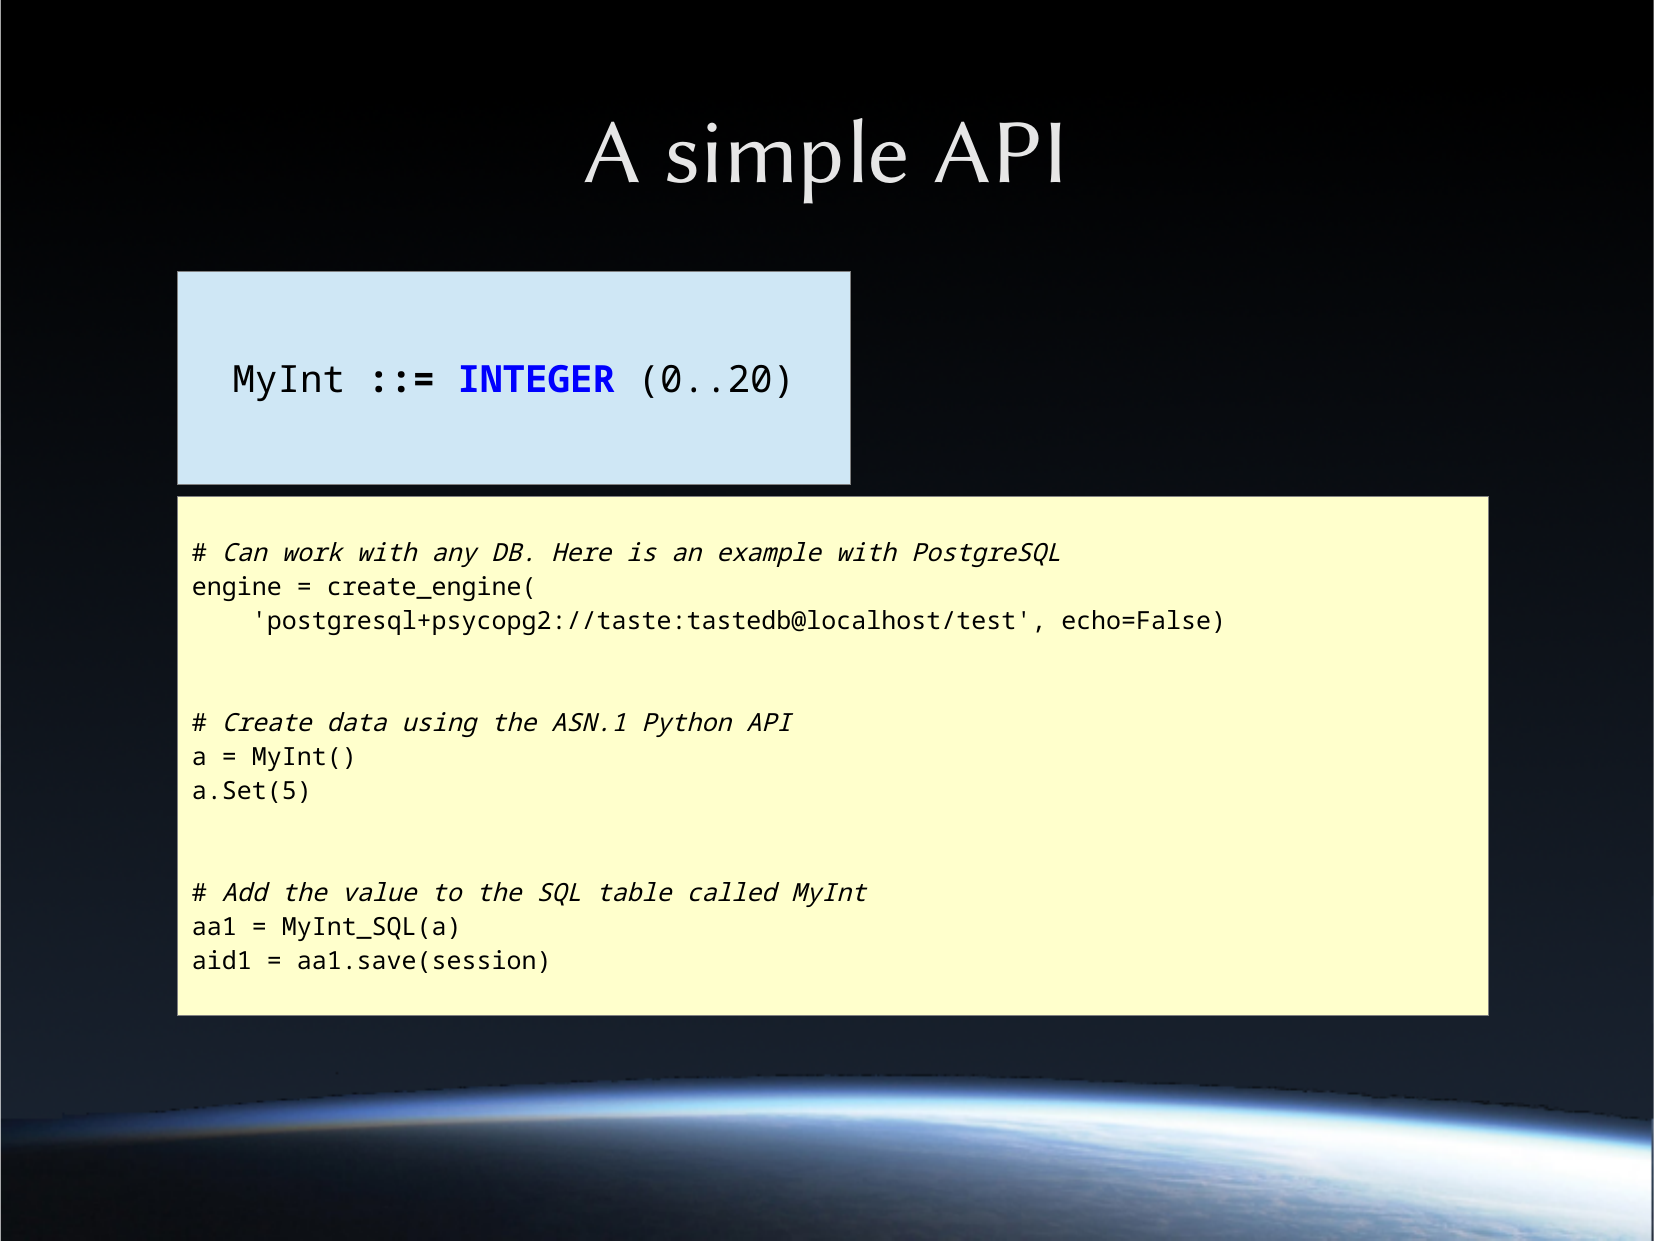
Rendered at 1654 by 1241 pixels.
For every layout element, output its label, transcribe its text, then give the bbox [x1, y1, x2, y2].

title A simple API [82, 49, 1571, 257]
picture [0, 0, 1654, 1241]
text_box MyInt ::= INTEGER (0..20) [177, 271, 851, 485]
text_box # Can work with any DB. Here is an example with PostgreSQL engine = create_engine( 'postgresql+psycopg2://taste:tastedb@localhost/test', echo=False) # Create data using the ASN.1 Python API a = MyInt() a.Set(5) # Add the value to the SQL table called MyInt aa1 = MyInt_SQL(a) aid1 = aa1.save(session) [177, 496, 1489, 1016]
